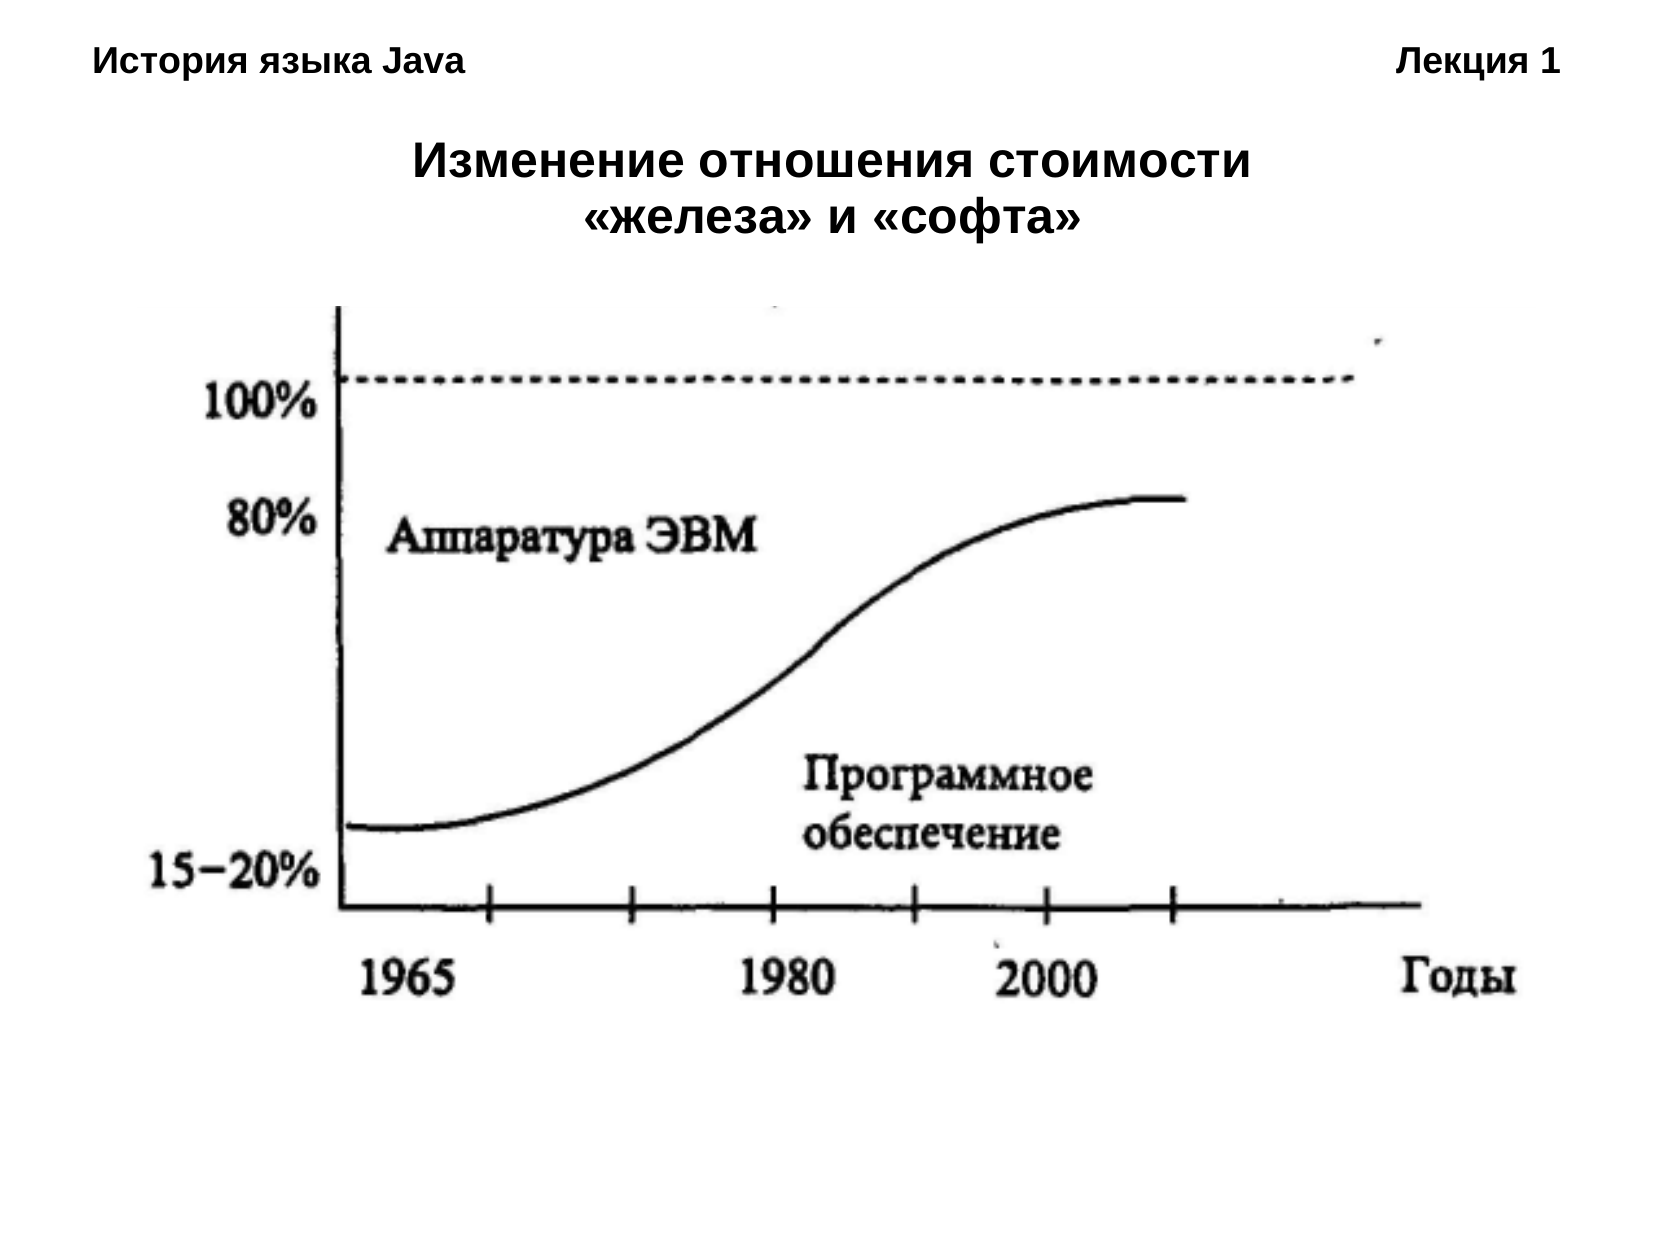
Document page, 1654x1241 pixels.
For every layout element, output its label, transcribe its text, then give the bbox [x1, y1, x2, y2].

title История языка Java Лекция 1 [82, 25, 1571, 95]
picture [137, 306, 1536, 1019]
subtitle Изменение отношения стоимости «железа» и «софта» [59, 129, 1607, 249]
